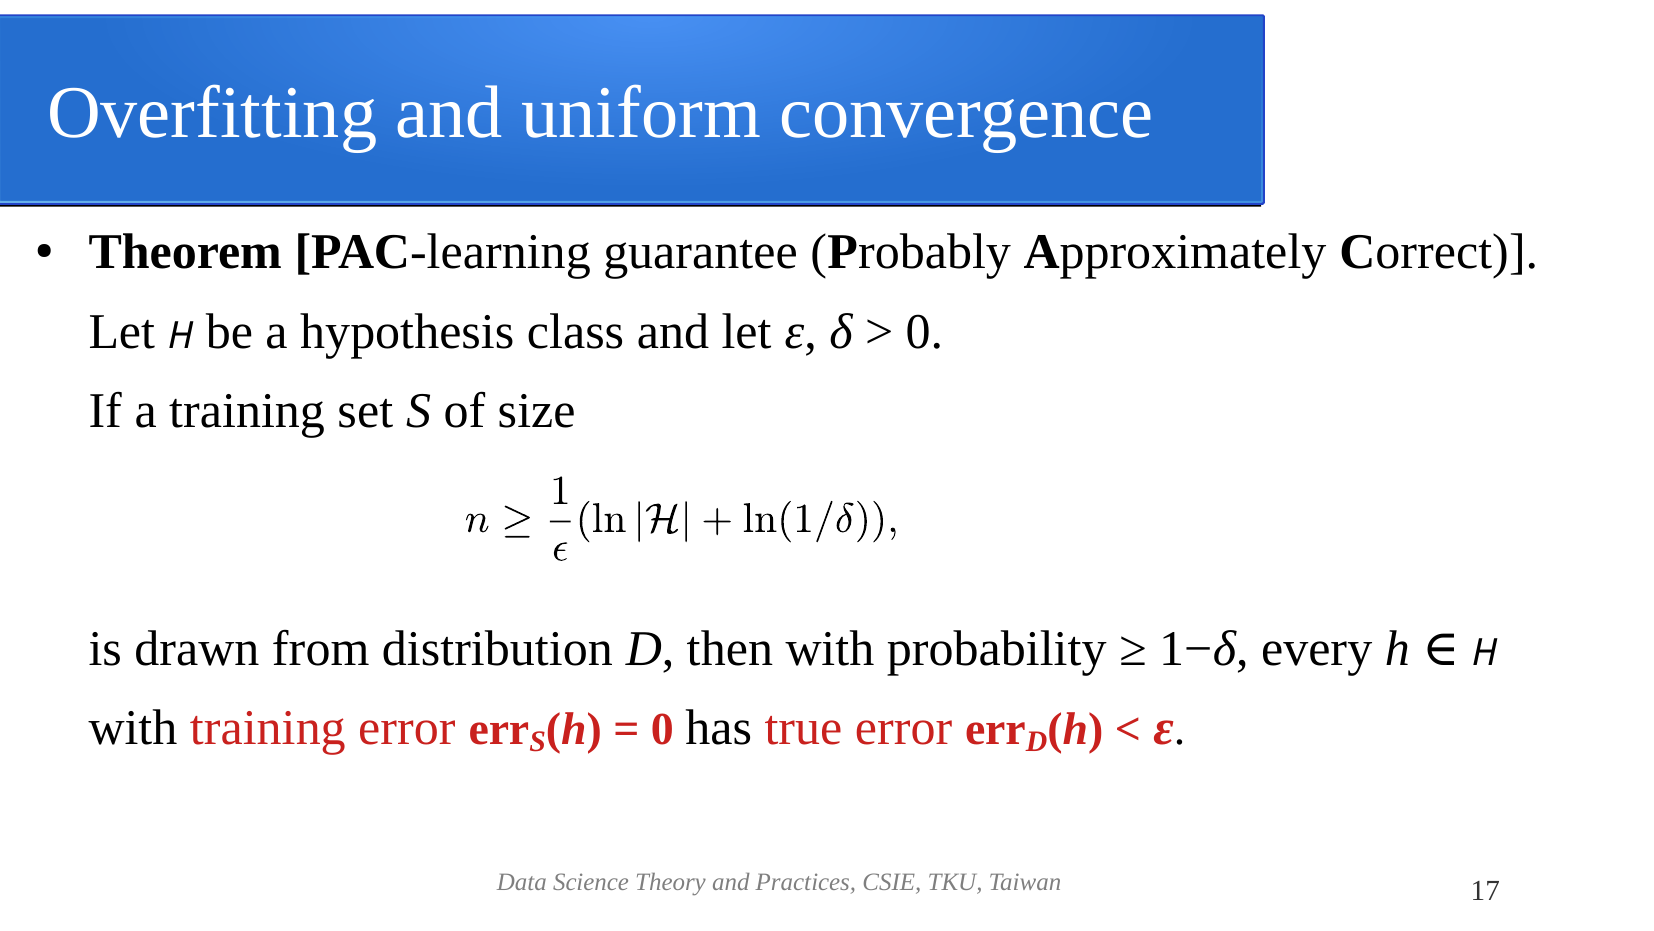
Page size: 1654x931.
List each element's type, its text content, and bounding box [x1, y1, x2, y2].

list Theorem [PAC-learning guarantee (Probably Approximately Correct)]. Let H be a hypothesis class and let ε, δ > 0. If a training set S of size is drawn from distribution D, then with probability ≥ 1−δ, every h ∈ H with training error errS(h) = 0 has true error errD(h) < ε. [17, 224, 1601, 839]
title Overfitting and uniform convergence [47, 35, 1199, 189]
picture [463, 474, 898, 563]
